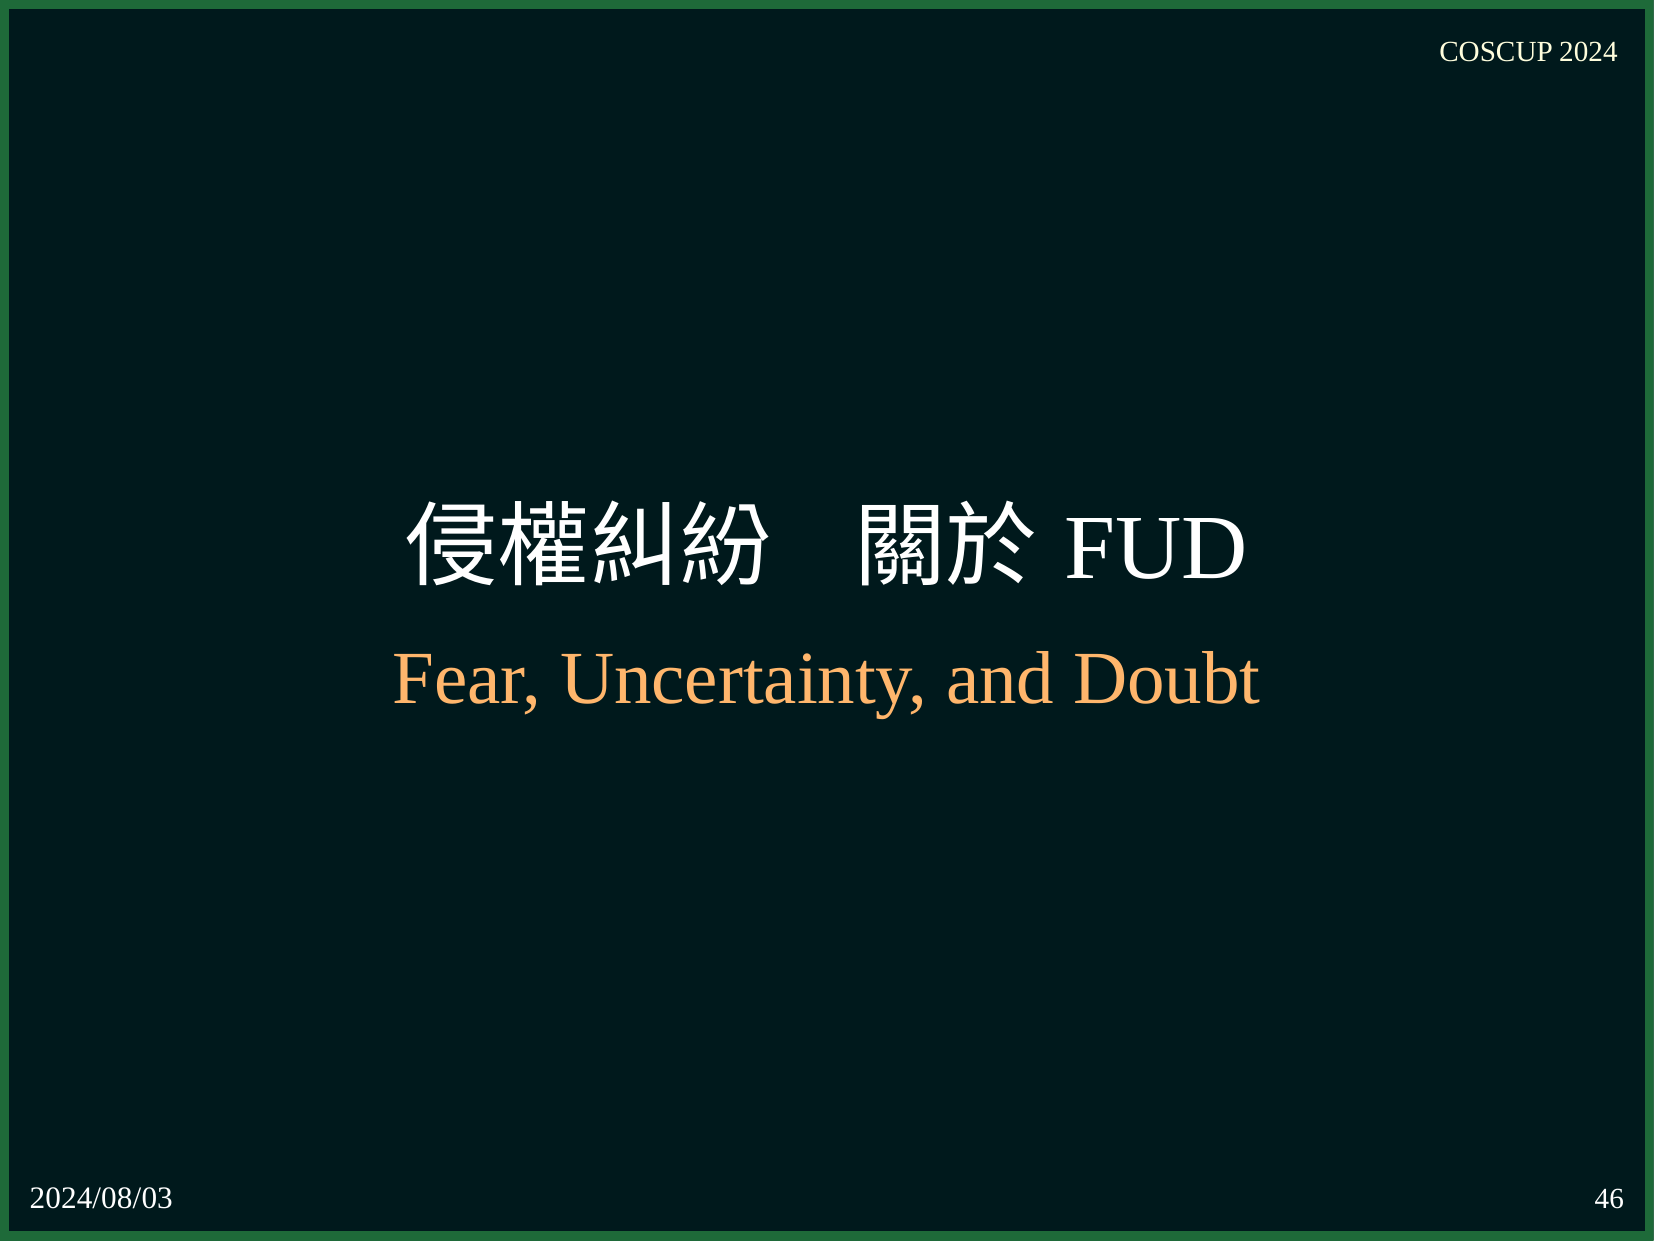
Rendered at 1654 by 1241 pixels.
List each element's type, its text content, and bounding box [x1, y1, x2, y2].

title 侵權糾紛 關於FUD Fear, Uncertainty, and Doubt [82, 253, 1571, 939]
